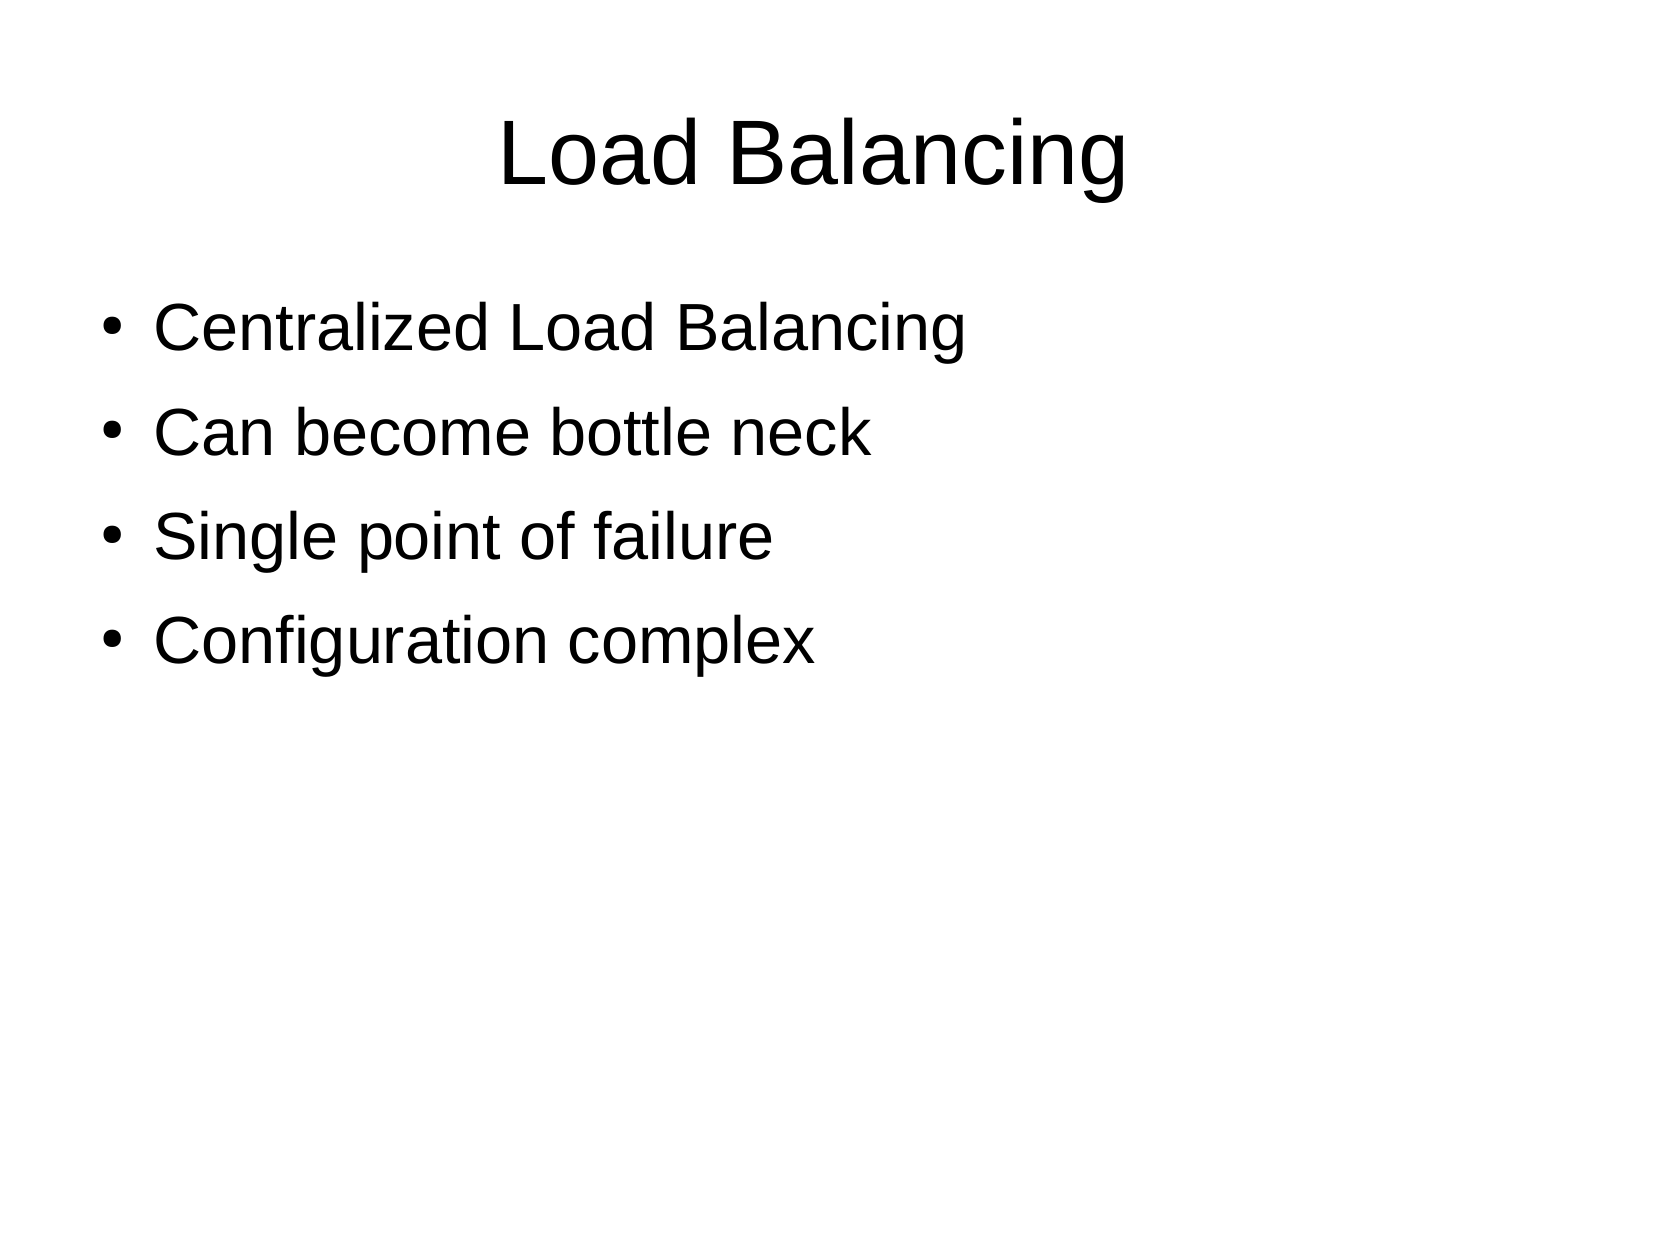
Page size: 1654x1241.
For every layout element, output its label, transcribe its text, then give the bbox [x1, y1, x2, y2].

title Load Balancing [82, 49, 1571, 257]
list Centralized Load Balancing Can become bottle neck Single point of failure Configuration complex [82, 290, 1571, 1010]
